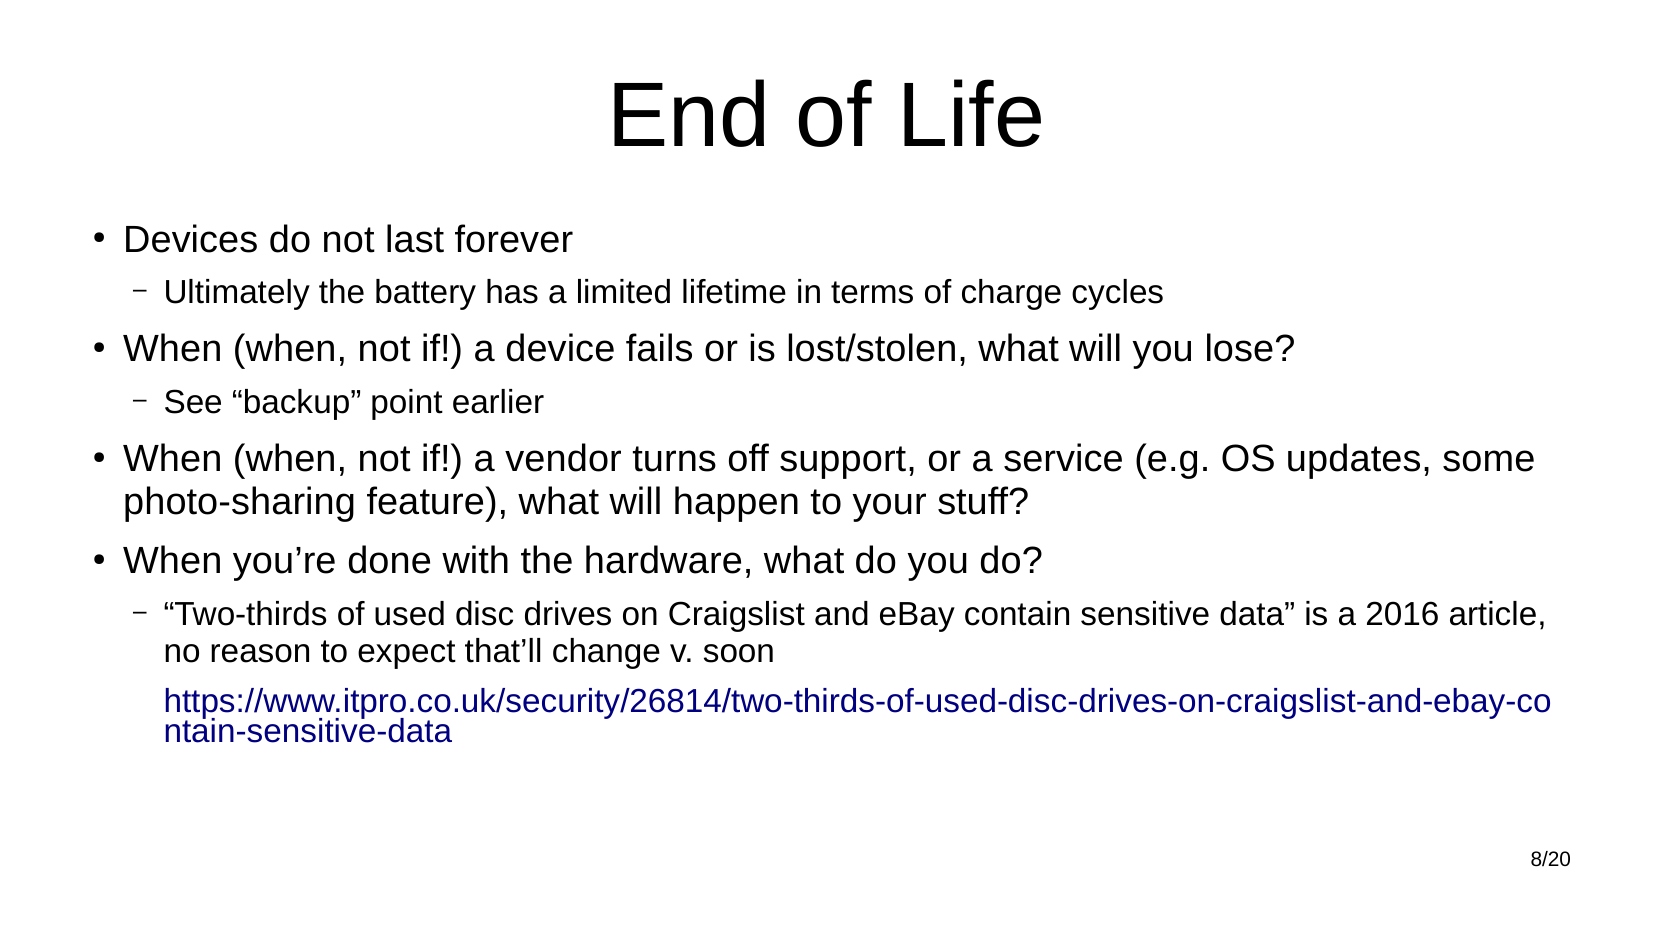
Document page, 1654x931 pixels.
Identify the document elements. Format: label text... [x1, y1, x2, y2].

list Devices do not last forever Ultimately the battery has a limited lifetime in terms of charge cycles When (when, not if!) a device fails or is lost/stolen, what will you lose? See “backup” point earlier When (when, not if!) a vendor turns off support, or a service (e.g. OS updates, some photo-sharing feature), what will happen to your stuff? When you’re done with the hardware, what do you do? “Two-thirds of used disc drives on Craigslist and eBay contain sensitive data” is a 2016 article, no reason to expect that’ll change v. soon https://www.itpro.co.uk/security/26814/two-thirds-of-used-disc-drives-on-craigslist-and-ebay-contain-sensitive-data [82, 217, 1571, 758]
title End of Life [82, 37, 1571, 193]
